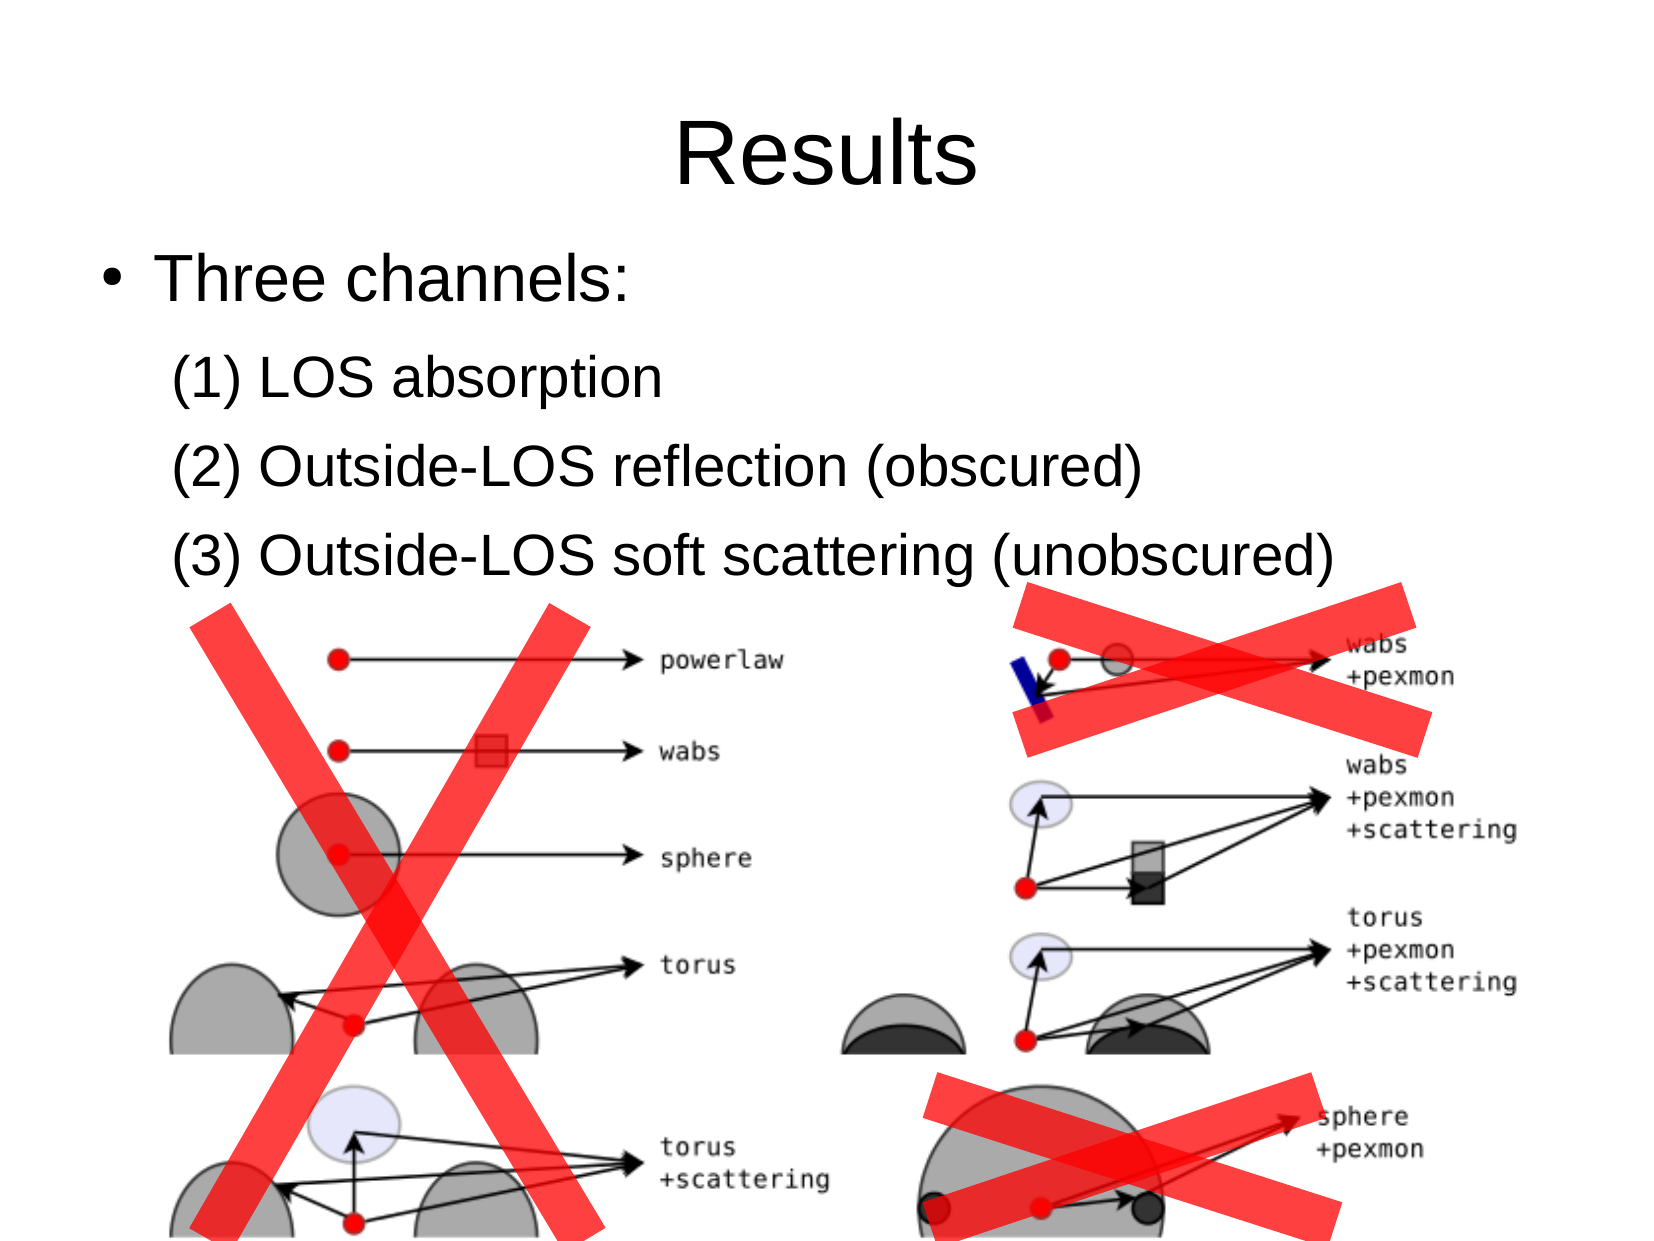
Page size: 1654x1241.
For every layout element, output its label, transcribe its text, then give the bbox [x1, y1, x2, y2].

picture [20, 596, 1645, 1241]
list Three channels: LOS absorption Outside-LOS reflection (obscured) Outside-LOS soft scattering (unobscured) [82, 240, 1538, 596]
picture [238, 971, 556, 1241]
picture [1075, 596, 1356, 643]
picture [962, 1185, 1302, 1241]
title Results [82, 49, 1571, 257]
